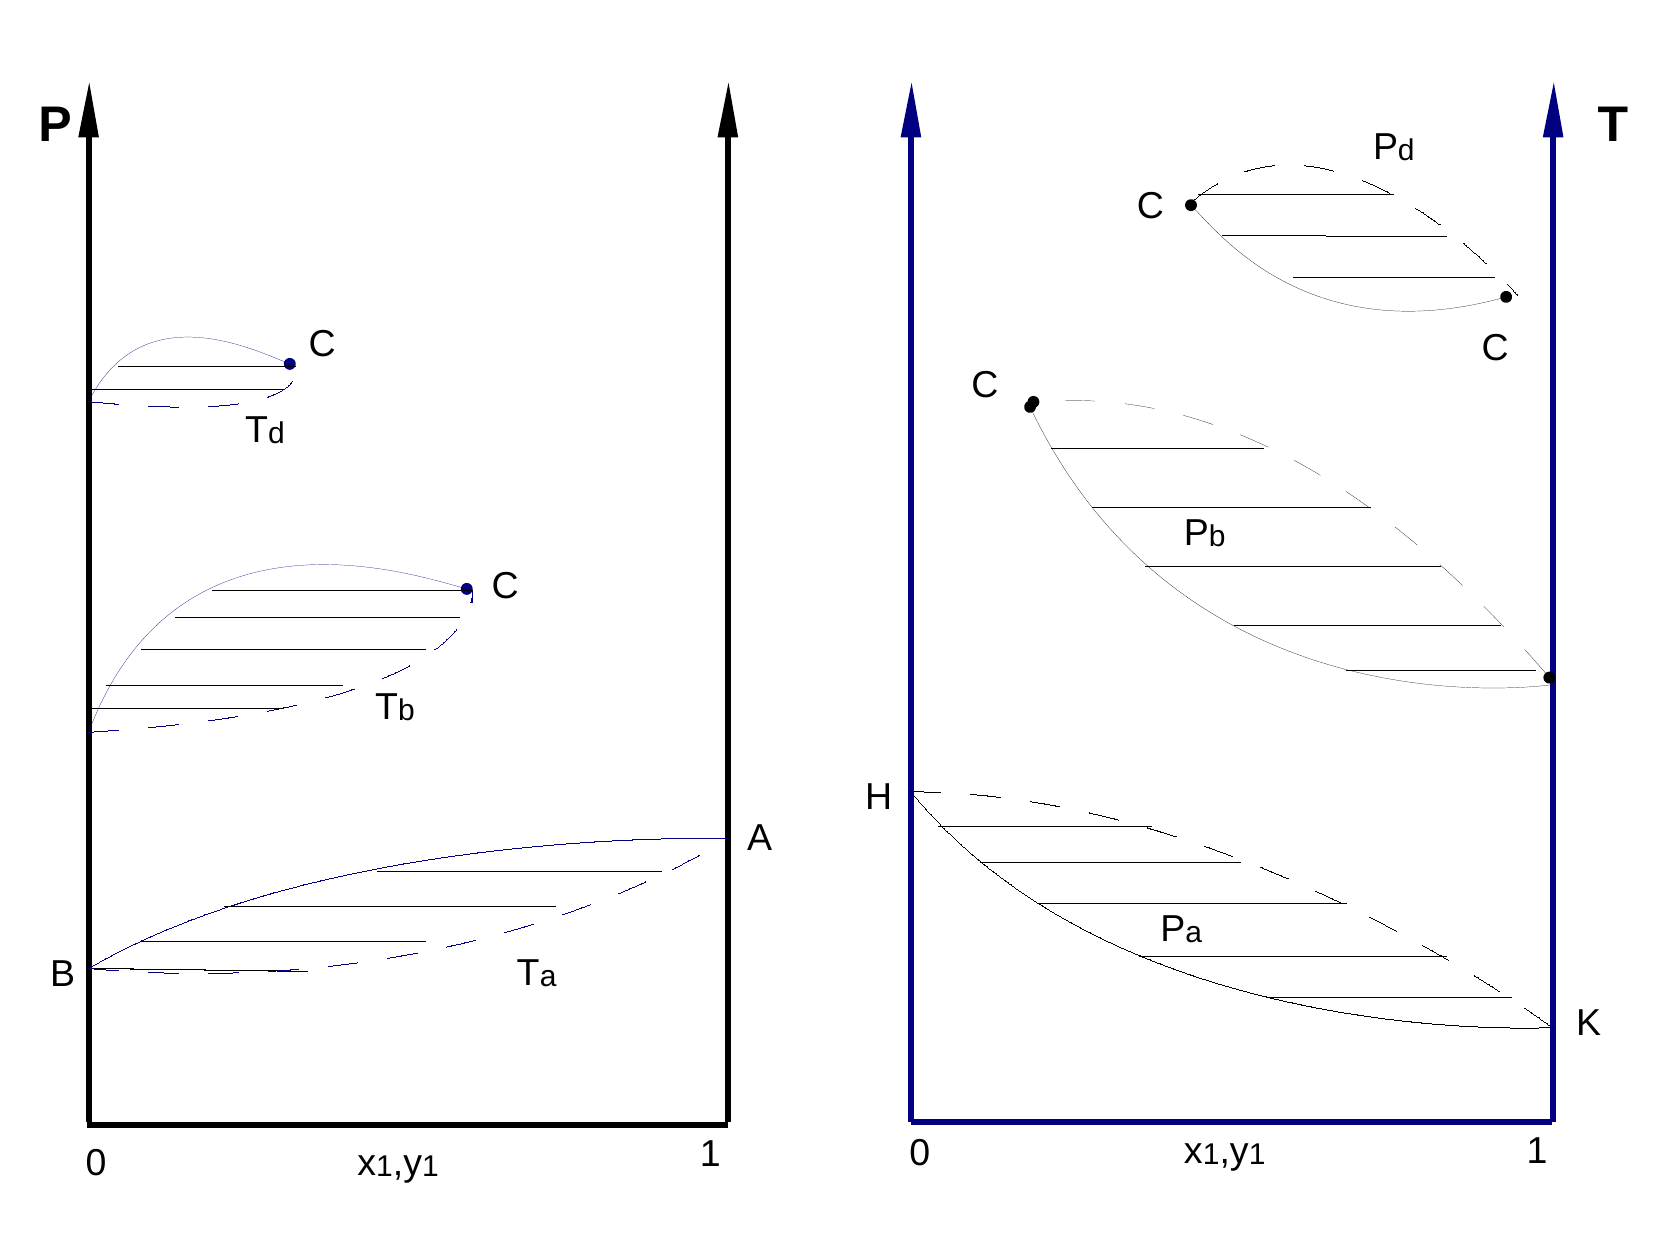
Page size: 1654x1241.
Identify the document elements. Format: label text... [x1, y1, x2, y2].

text_box Pd [1358, 118, 1430, 181]
text_box C [476, 557, 534, 615]
text_box C [1466, 318, 1524, 376]
text_box B [35, 944, 91, 1002]
text_box x1,y1 [1169, 1122, 1281, 1185]
text_box Td [230, 400, 300, 464]
text_box 1 [1511, 1122, 1563, 1179]
text_box 0 [894, 1124, 945, 1182]
text_box C [293, 315, 351, 373]
text_box x1,y1 [342, 1133, 454, 1197]
text_box Tb [360, 678, 430, 741]
text_box Pa [1145, 899, 1218, 963]
text_box C [956, 356, 1014, 414]
text_box P [23, 88, 87, 160]
text_box 0 [70, 1133, 122, 1191]
text_box K [1561, 994, 1617, 1052]
text_box C [1122, 177, 1179, 234]
text_box A [732, 809, 787, 866]
text_box Pb [1169, 504, 1241, 567]
text_box H [850, 767, 908, 825]
text_box 1 [685, 1125, 736, 1182]
text_box T [1582, 88, 1643, 160]
text_box Ta [501, 943, 572, 1007]
